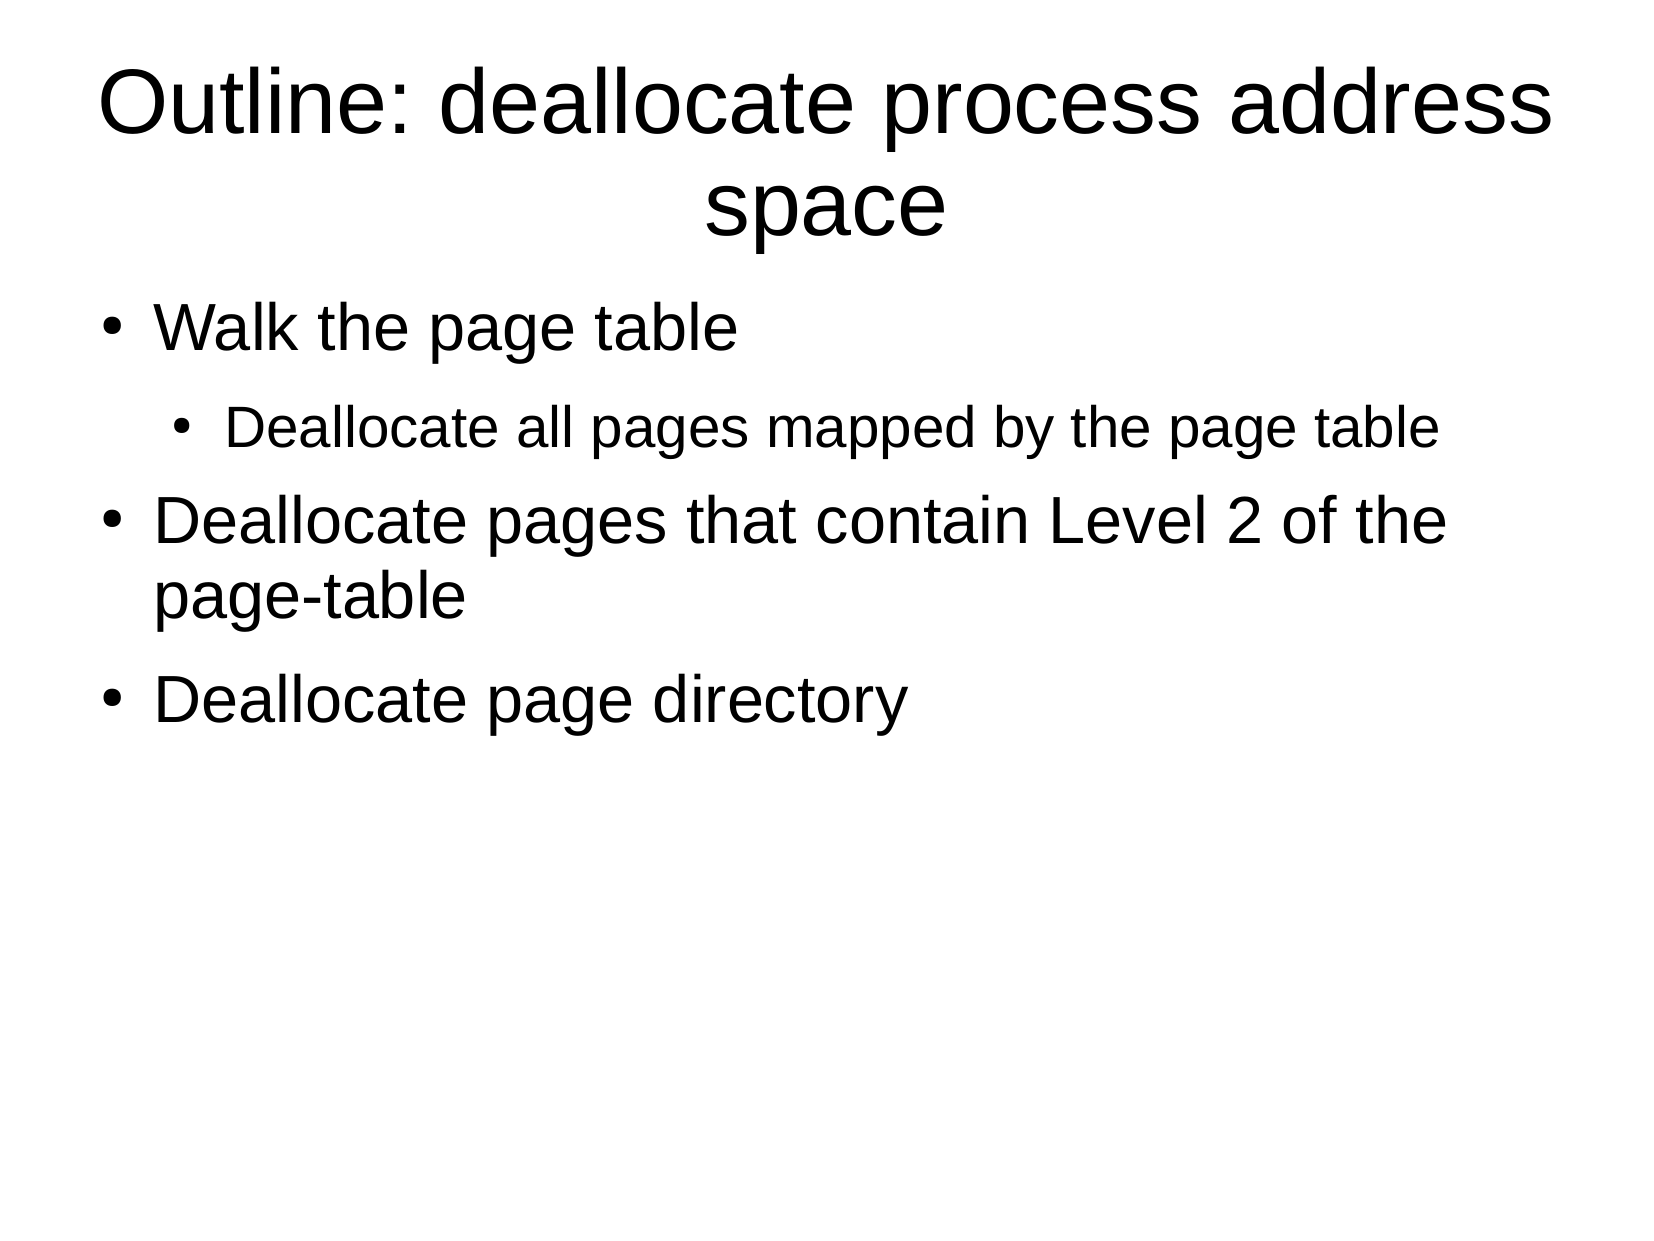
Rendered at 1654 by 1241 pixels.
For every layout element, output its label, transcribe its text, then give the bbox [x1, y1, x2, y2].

title Outline: deallocate process address space [82, 49, 1571, 257]
list Walk the page table Deallocate all pages mapped by the page table Deallocate pages that contain Level 2 of the page-table Deallocate page directory [82, 290, 1571, 1010]
